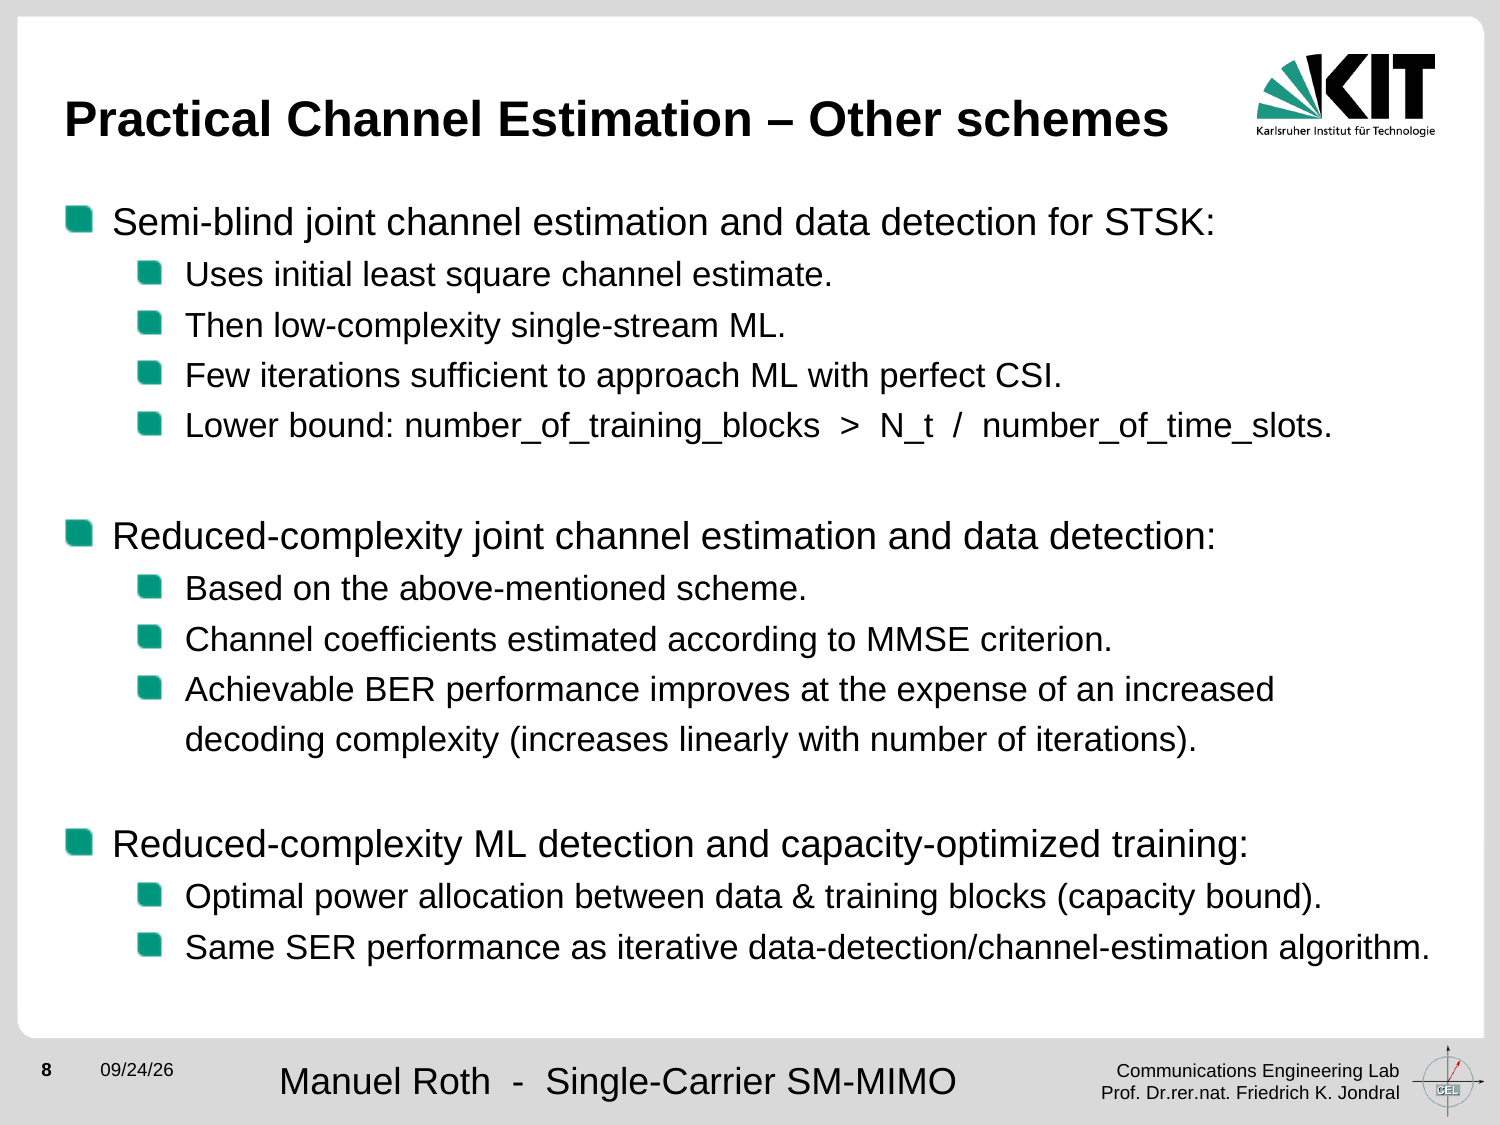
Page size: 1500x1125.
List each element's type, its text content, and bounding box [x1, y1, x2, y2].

list Semi-blind joint channel estimation and data detection for STSK: Uses initial least square channel estimate. Then low-complexity single-stream ML. Few iterations sufficient to approach ML with perfect CSI. Lower bound: number_of_training_blocks > N_t / number_of_time_slots. Reduced-complexity joint channel estimation and data detection: Based on the above-mentioned scheme. Channel coefficients estimated according to MMSE criterion. Achievable BER performance improves at the expense of an increased decoding complexity (increases linearly with number of iterations). Reduced-complexity ML detection and capacity-optimized training: Optimal power allocation between data & training blocks (capacity bound). Same SER performance as iterative data-detection/channel-estimation algorithm. [64, 196, 1436, 1000]
title Practical Channel Estimation – Other schemes [64, 54, 1198, 147]
picture [0, 0, 1500, 1125]
